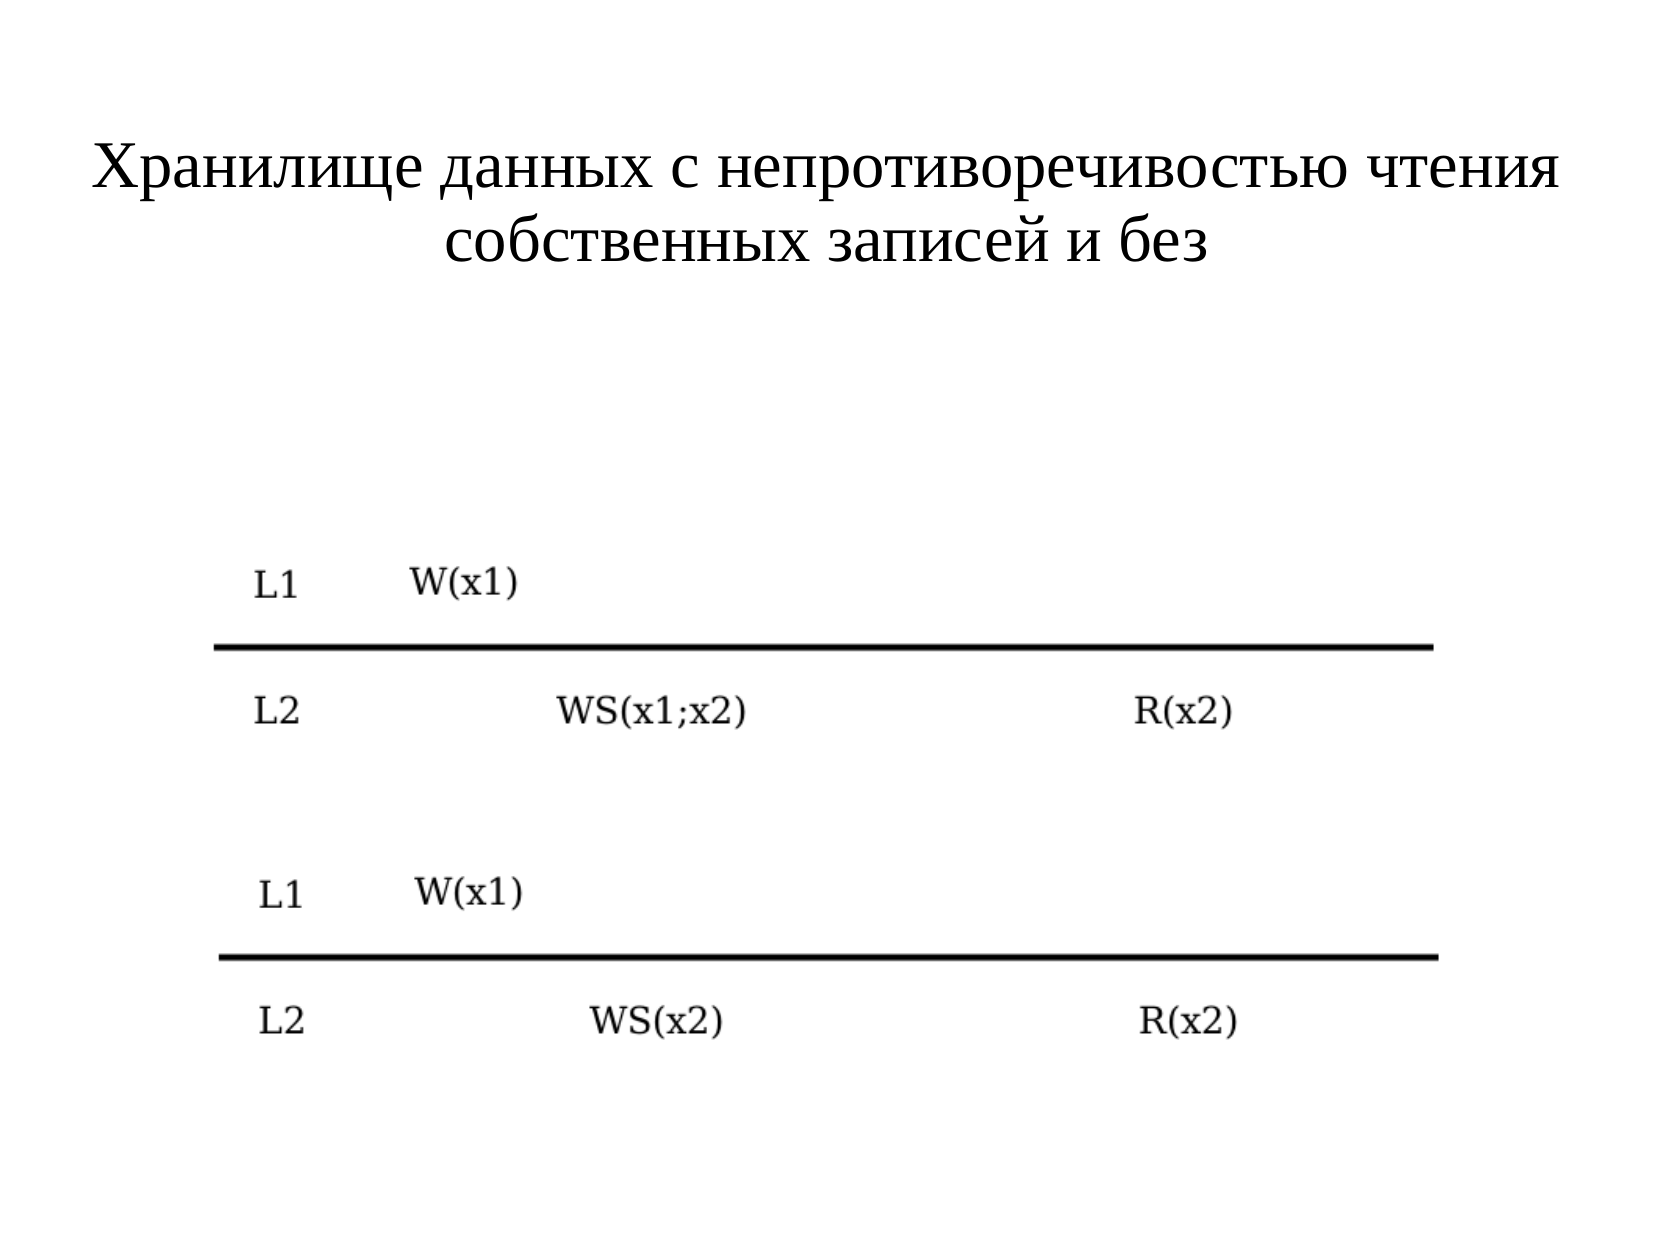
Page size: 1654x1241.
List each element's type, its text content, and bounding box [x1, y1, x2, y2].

subtitle Хранилище данных с непротиворечивостью чтения собственных записей и без [82, 49, 1571, 355]
picture [211, 554, 1437, 741]
picture [216, 864, 1442, 1051]
